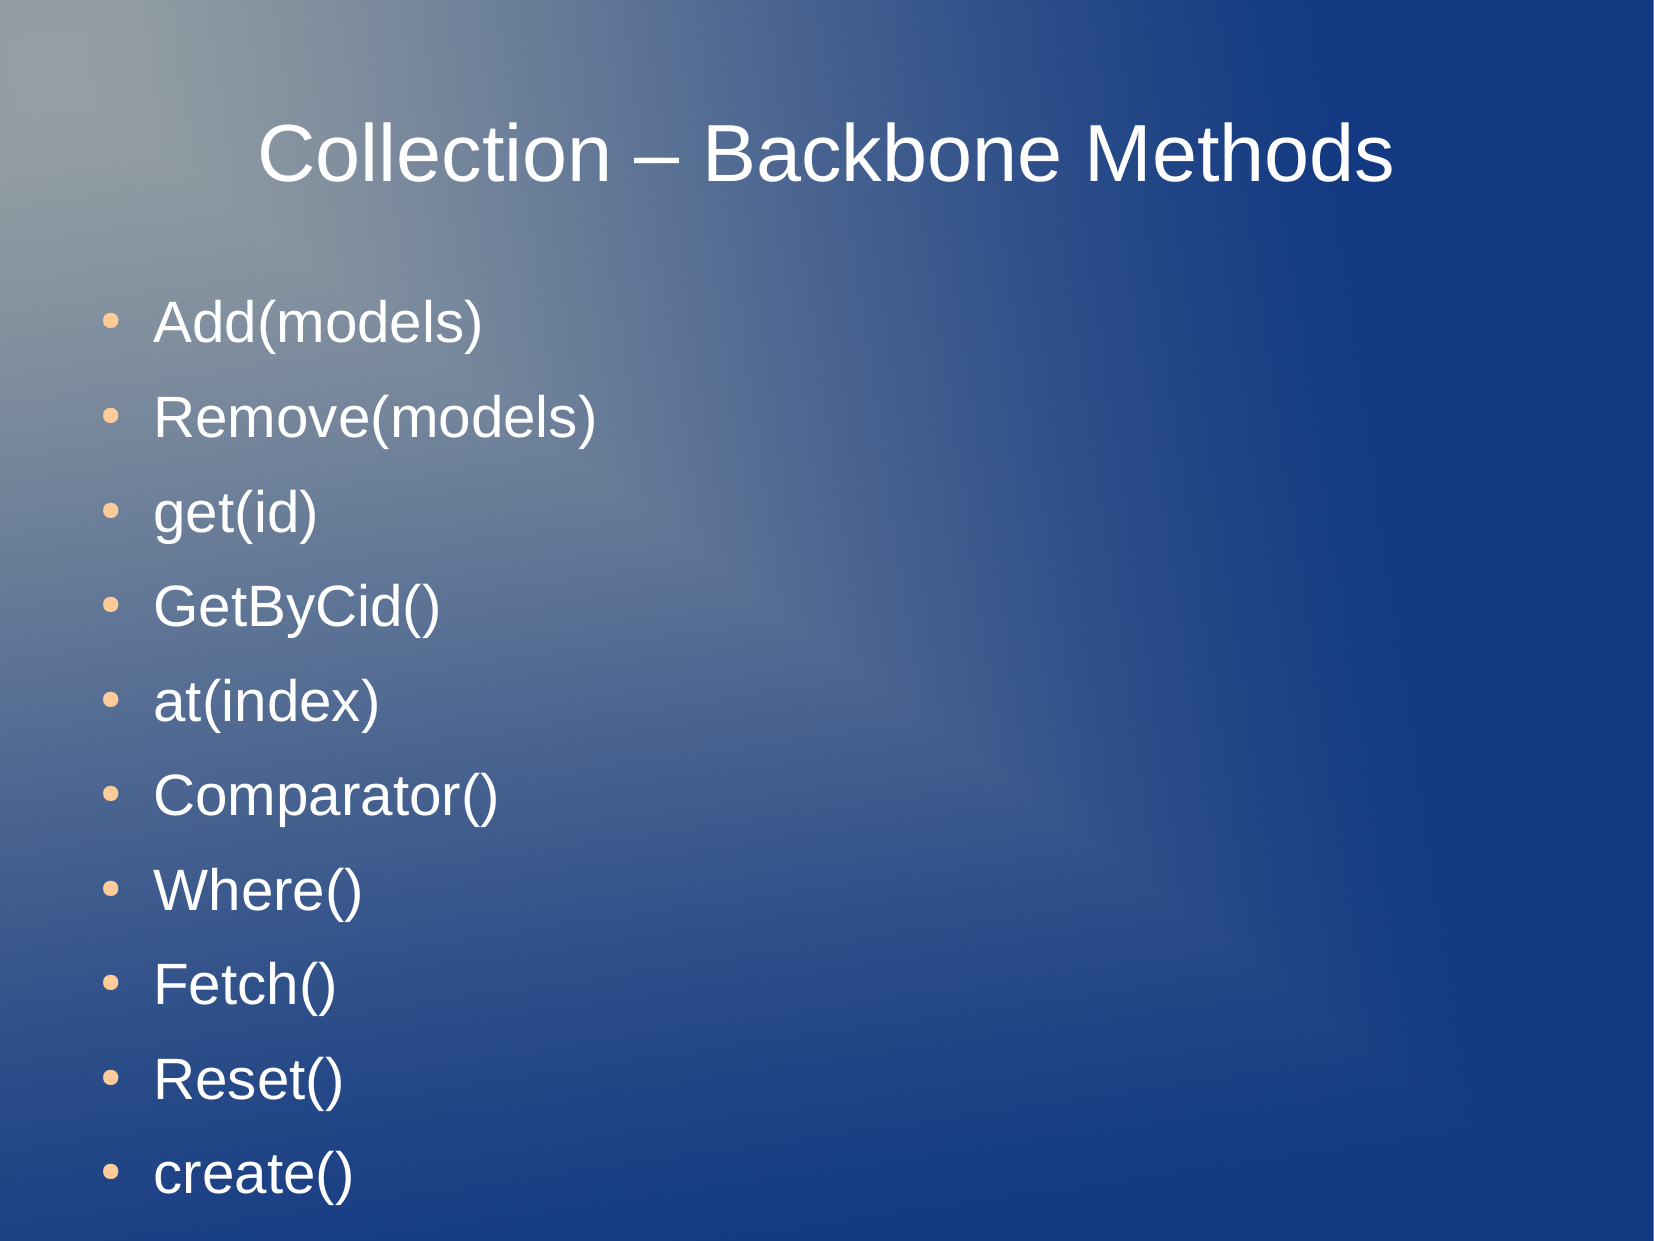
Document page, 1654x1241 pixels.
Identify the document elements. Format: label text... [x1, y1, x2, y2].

picture [0, 0, 1654, 1241]
list Add(models) Remove(models) get(id) GetByCid() at(index) Comparator() Where() Fetch() Reset() create() [82, 290, 1571, 1204]
title Collection – Backbone Methods [82, 49, 1571, 257]
